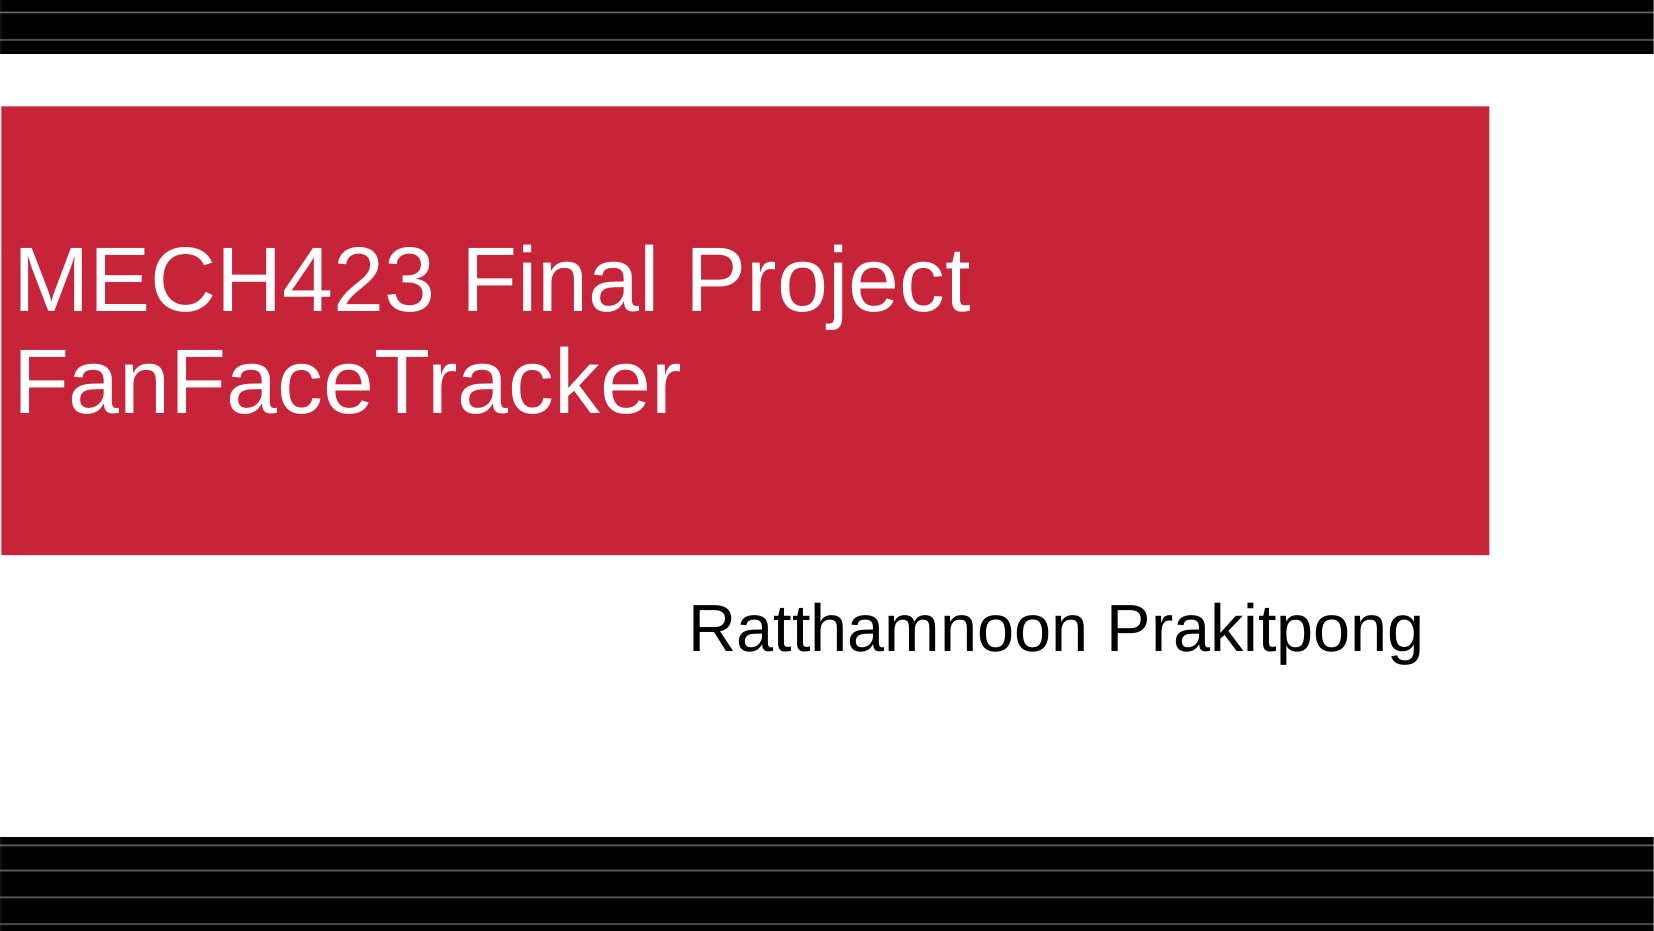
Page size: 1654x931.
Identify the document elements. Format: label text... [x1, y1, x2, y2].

picture [0, 837, 1654, 931]
title MECH423 Final Project FanFaceTracker [1, 106, 1490, 556]
picture [0, 0, 1654, 54]
subtitle Ratthamnoon Prakitpong [625, 590, 1489, 804]
